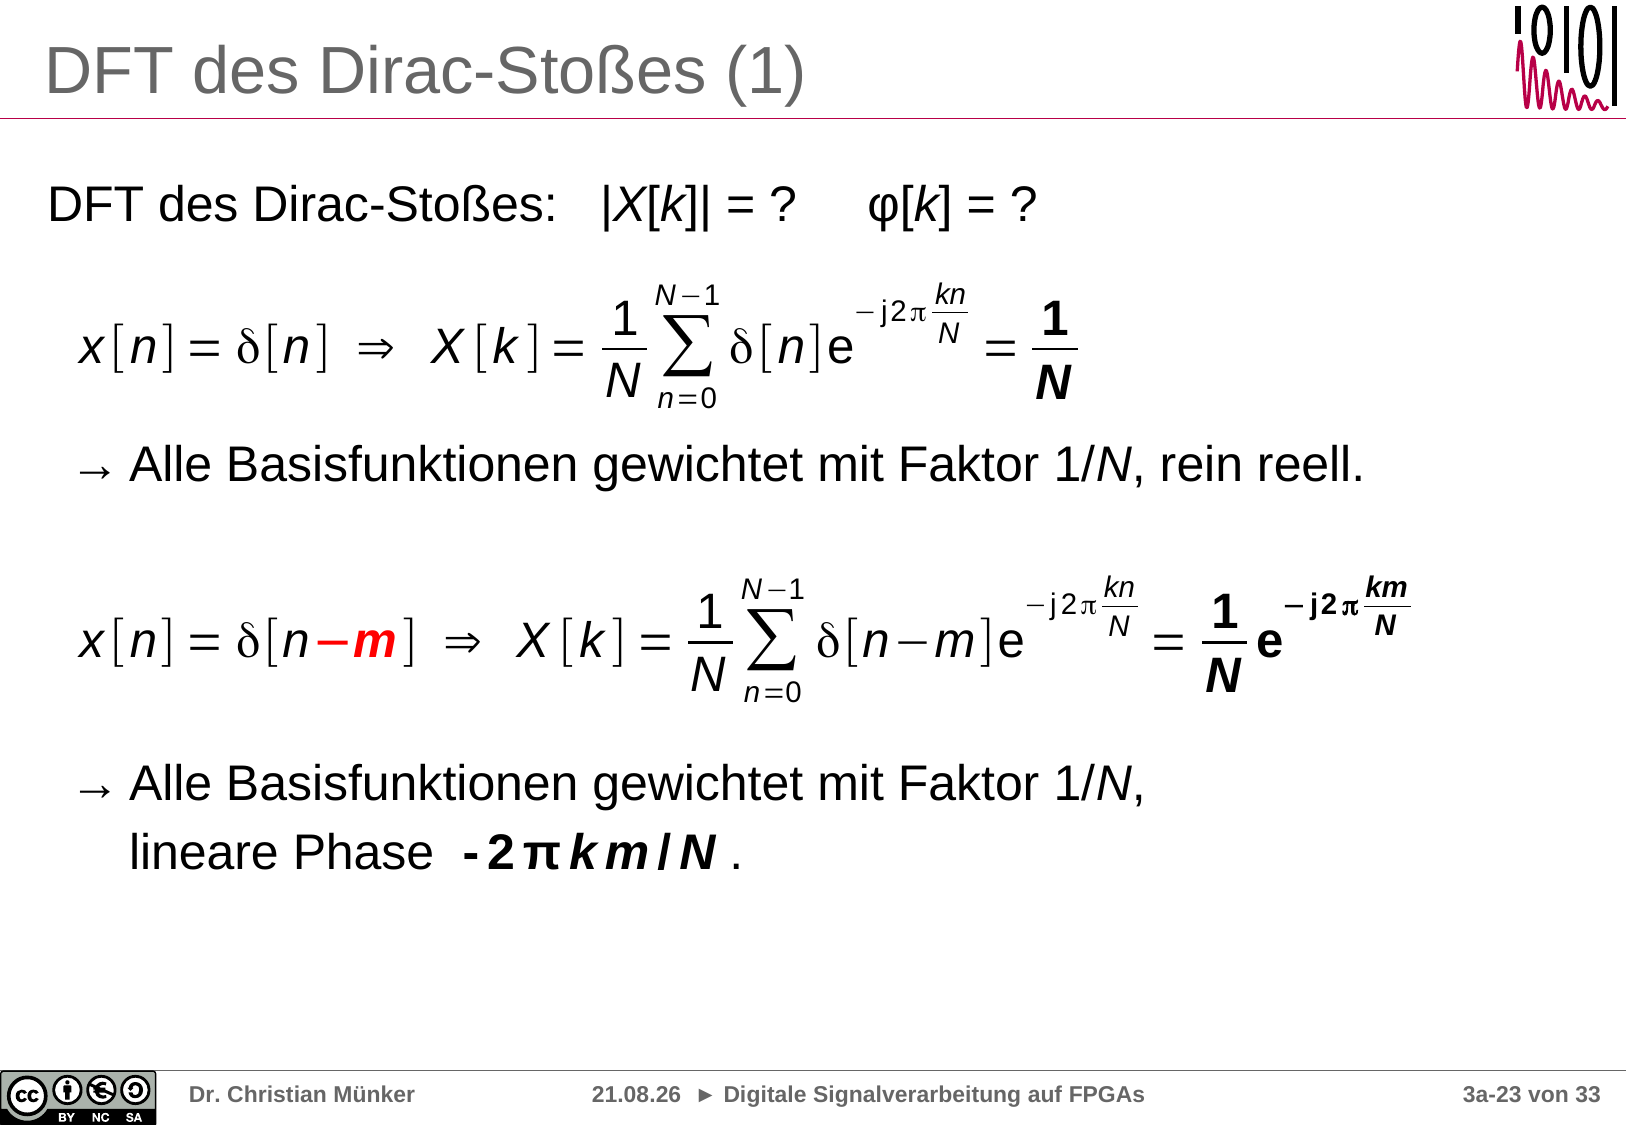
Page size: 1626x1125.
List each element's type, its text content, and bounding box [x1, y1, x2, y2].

list DFT des Dirac-Stoßes: |X[k]| = ? φ[k] = ? [47, 165, 1601, 228]
text_box → Alle Basisfunktionen gewichtet mit Faktor 1/N, rein reell. [70, 425, 1452, 497]
text_box → Alle Basisfunktionen gewichtet mit Faktor 1/N, lineare Phase - 2 π k m / N . [70, 744, 1452, 883]
title DFT des Dirac-Stoßes (1) [44, 17, 1441, 130]
picture [1511, 0, 1624, 113]
chart [70, 277, 1087, 416]
chart [70, 569, 1418, 709]
